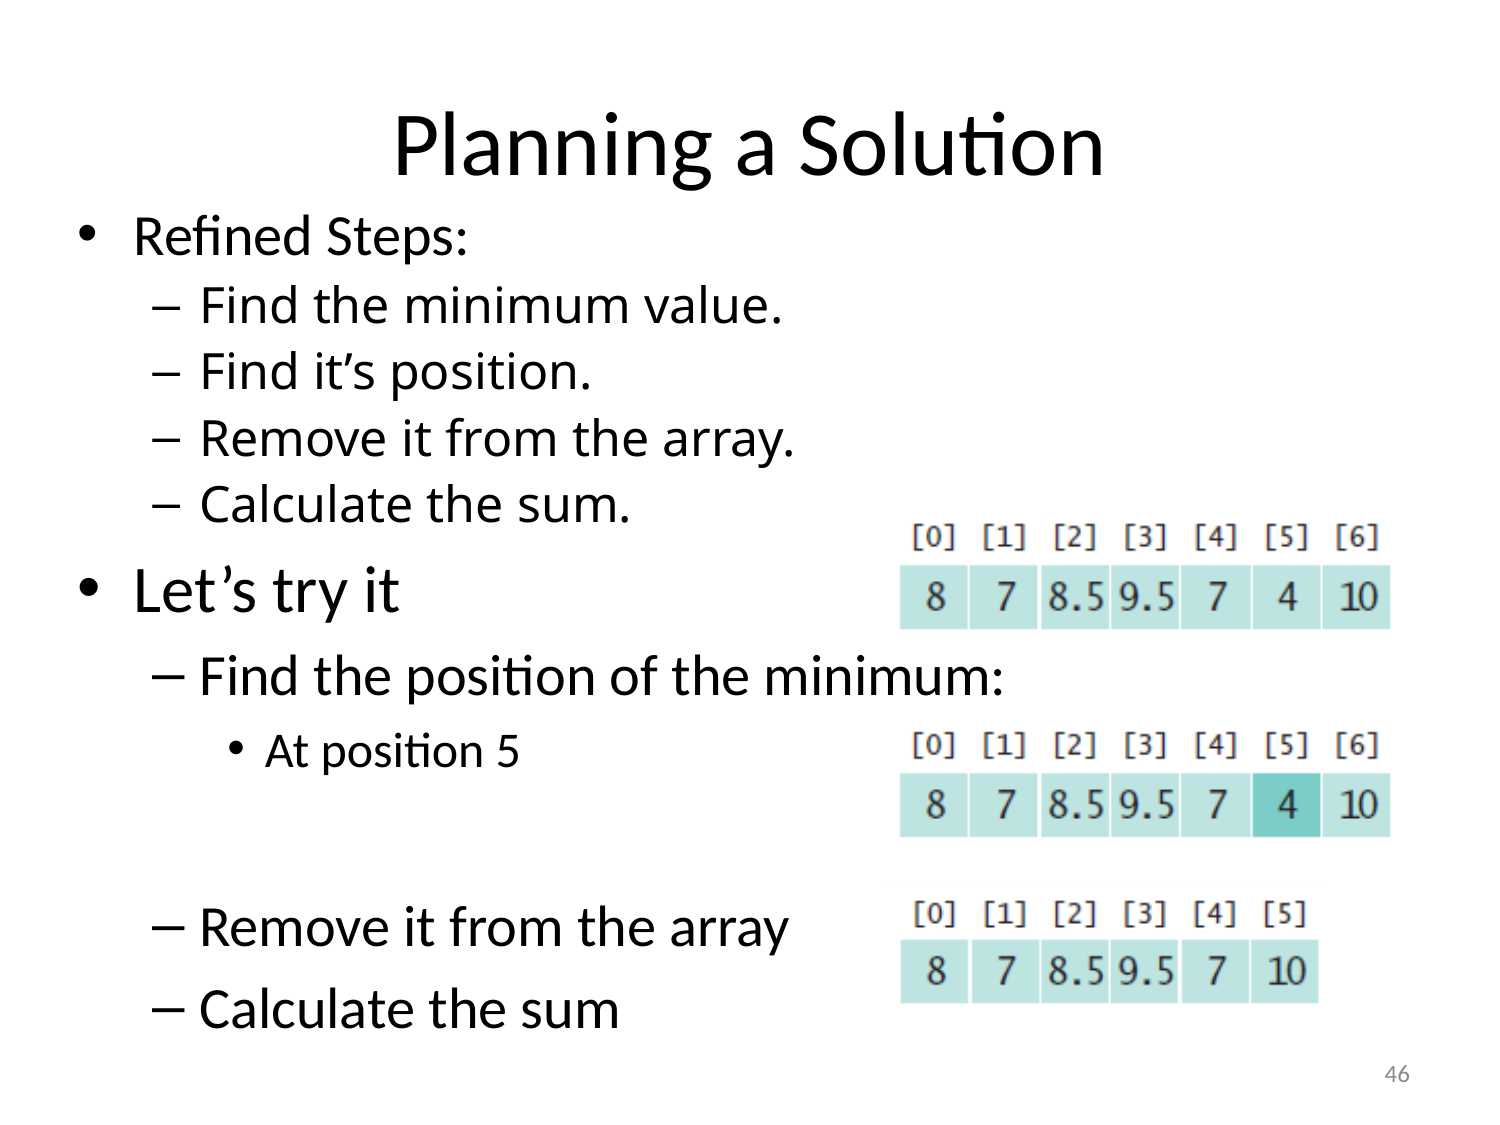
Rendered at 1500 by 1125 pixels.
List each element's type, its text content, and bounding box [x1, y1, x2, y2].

picture [882, 512, 1401, 638]
picture [882, 712, 1401, 854]
slide_number <number> [1074, 1042, 1425, 1103]
picture [885, 883, 1327, 1018]
list Refined Steps: Find the minimum value. Find it’s position. Remove it from the array. Calculate the sum. Let’s try it Find the position of the minimum: At position 5 Remove it from the array Calculate the sum [62, 190, 1450, 1075]
title Planning a Solution [75, 45, 1425, 190]
